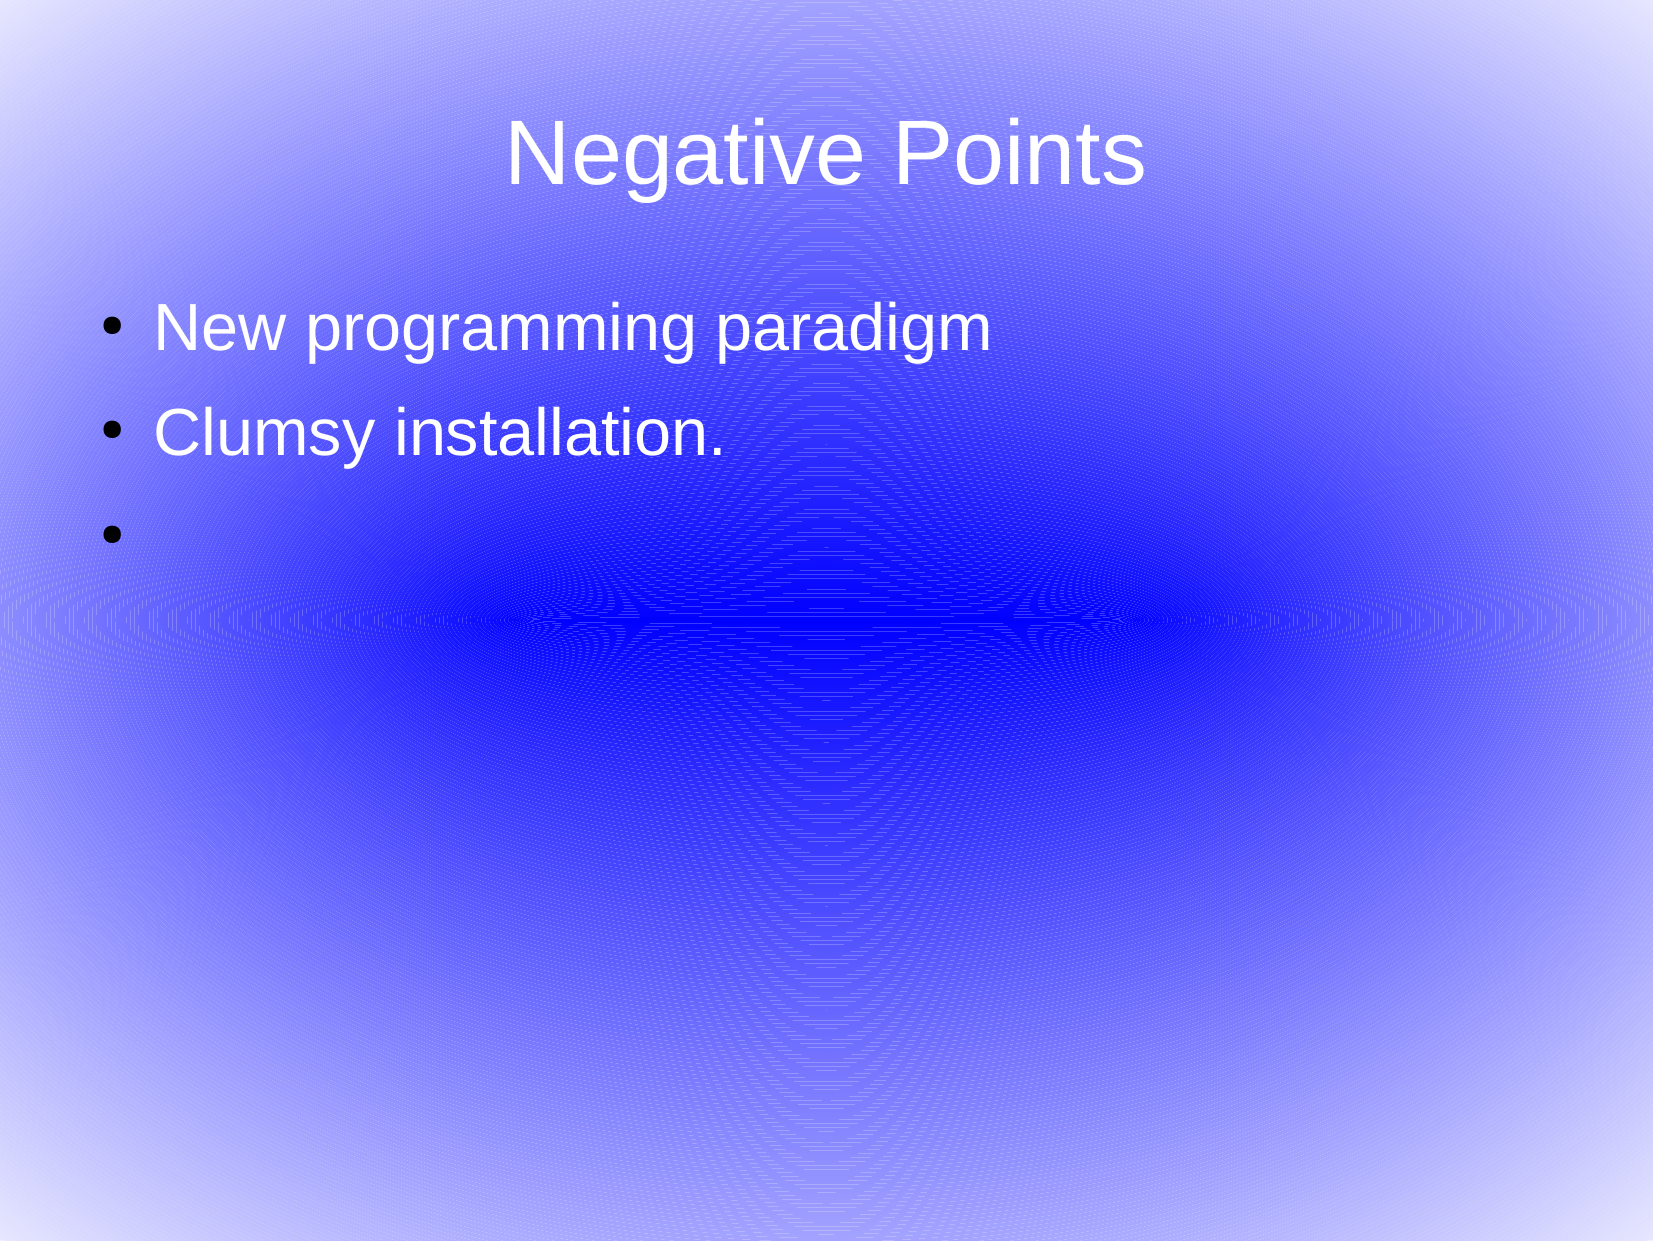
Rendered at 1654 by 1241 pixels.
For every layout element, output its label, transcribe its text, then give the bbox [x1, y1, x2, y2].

list New programming paradigm Clumsy installation. [82, 290, 1538, 1010]
title Negative Points [82, 49, 1571, 257]
